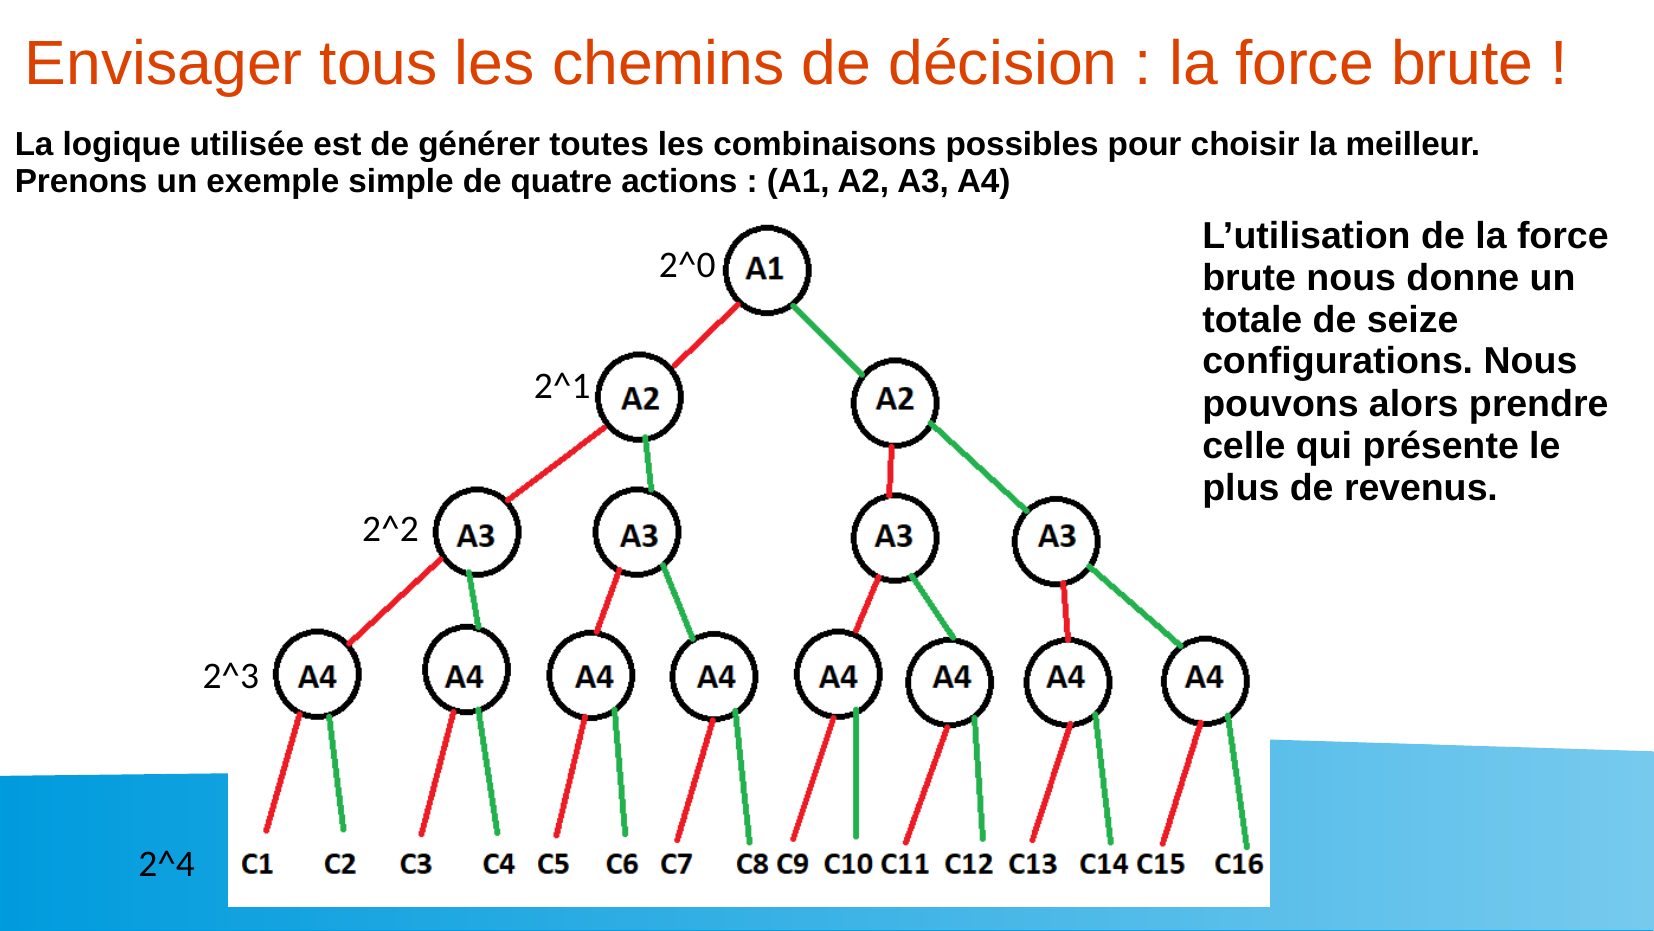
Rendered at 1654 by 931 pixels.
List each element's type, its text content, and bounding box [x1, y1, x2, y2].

text_box 2^4 [123, 830, 229, 892]
text_box L’utilisation de la force brute nous donne un totale de seize configurations. Nous pouvons alors prendre celle qui présente le plus de revenus. [1187, 206, 1644, 527]
picture [228, 206, 1270, 907]
text_box 2^1 [518, 353, 625, 415]
text_box 2^2 [347, 496, 453, 557]
title Envisager tous les chemins de décision : la force brute ! [0, 0, 1625, 118]
text_box 2^0 [643, 232, 750, 294]
text_box 2^3 [187, 643, 293, 705]
text_box La logique utilisée est de générer toutes les combinaisons possibles pour choisir la meilleur. Prenons un exemple simple de quatre actions : (A1, A2, A3, A4) [0, 118, 1654, 237]
